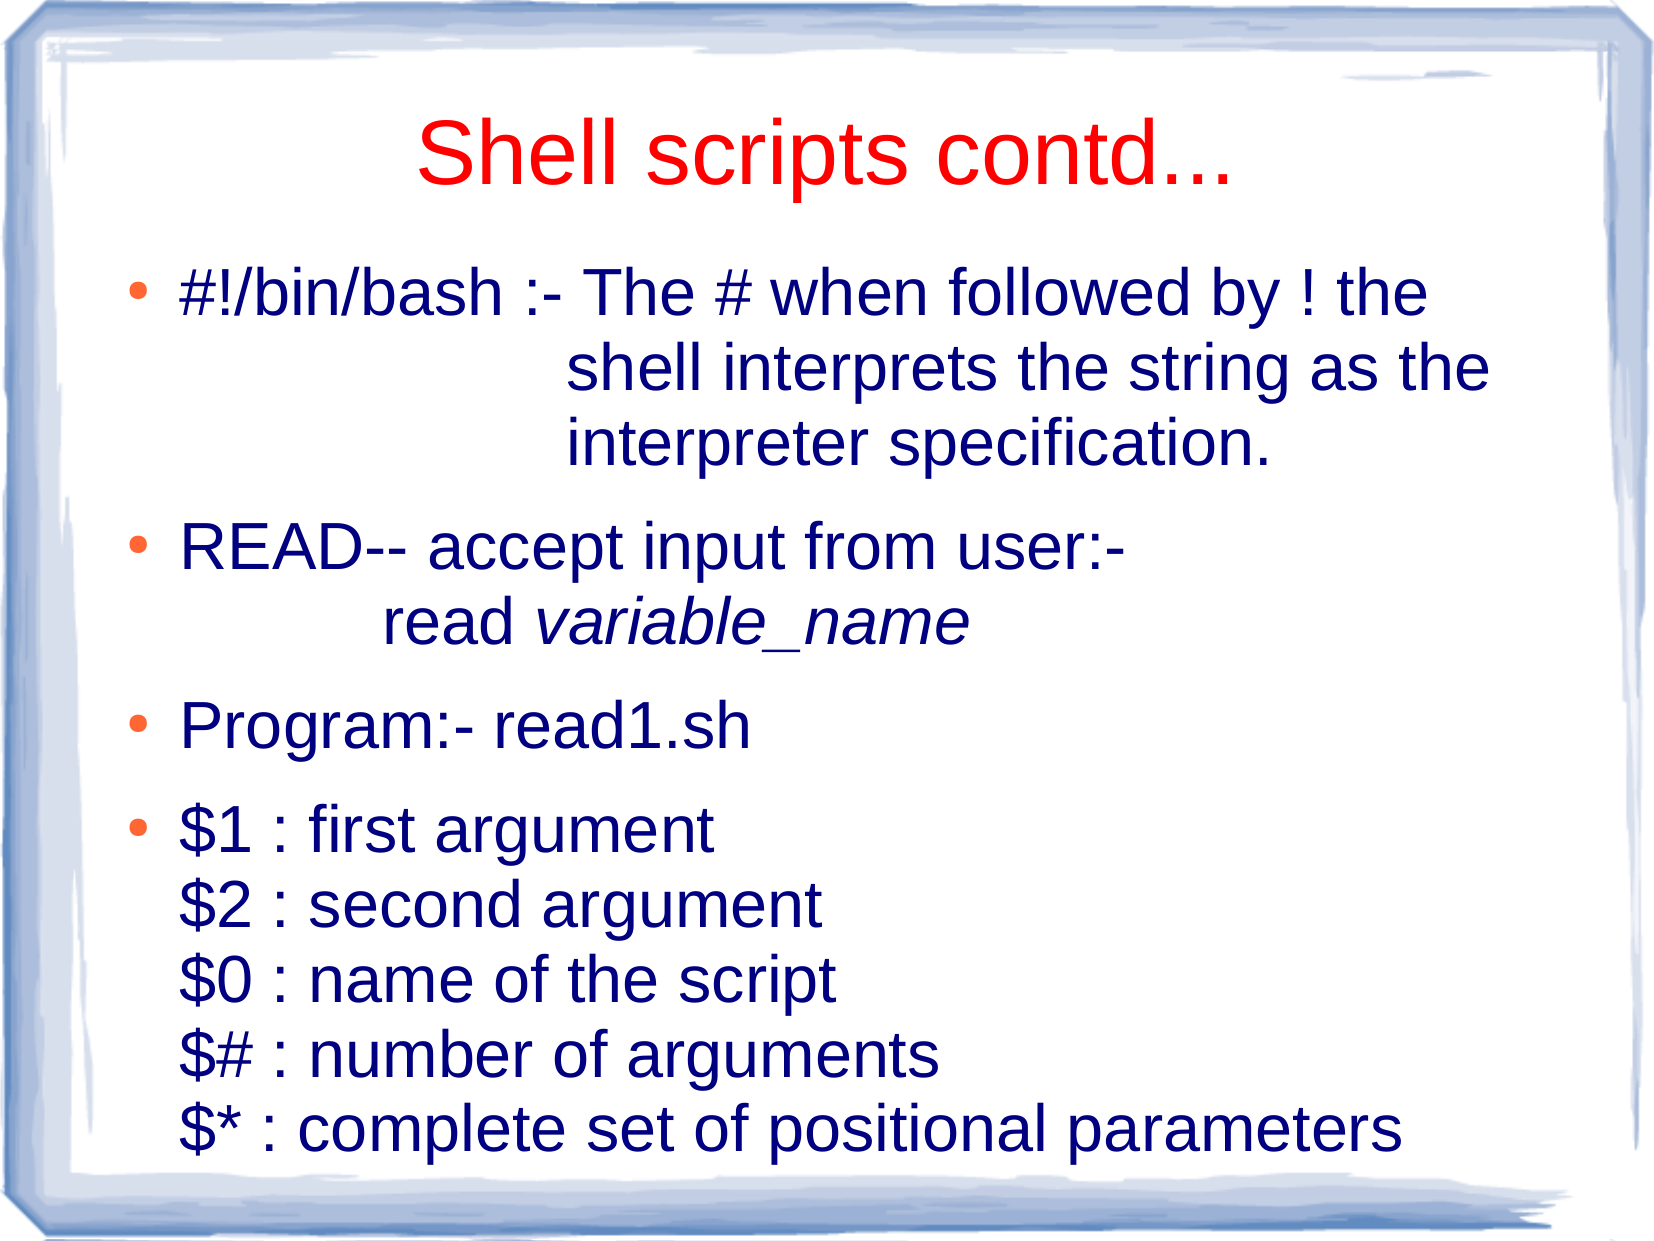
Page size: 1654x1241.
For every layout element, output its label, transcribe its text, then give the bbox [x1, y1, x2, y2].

list #!/bin/bash :- The # when followed by ! the shell interprets the string as the interpreter specification. READ-- accept input from user:- read variable_name Program:- read1.sh $1 : first argument $2 : second argument $0 : name of the script $# : number of arguments $* : complete set of positional parameters [108, 255, 1562, 1167]
title Shell scripts contd... [82, 56, 1571, 250]
picture [0, 0, 1654, 1241]
